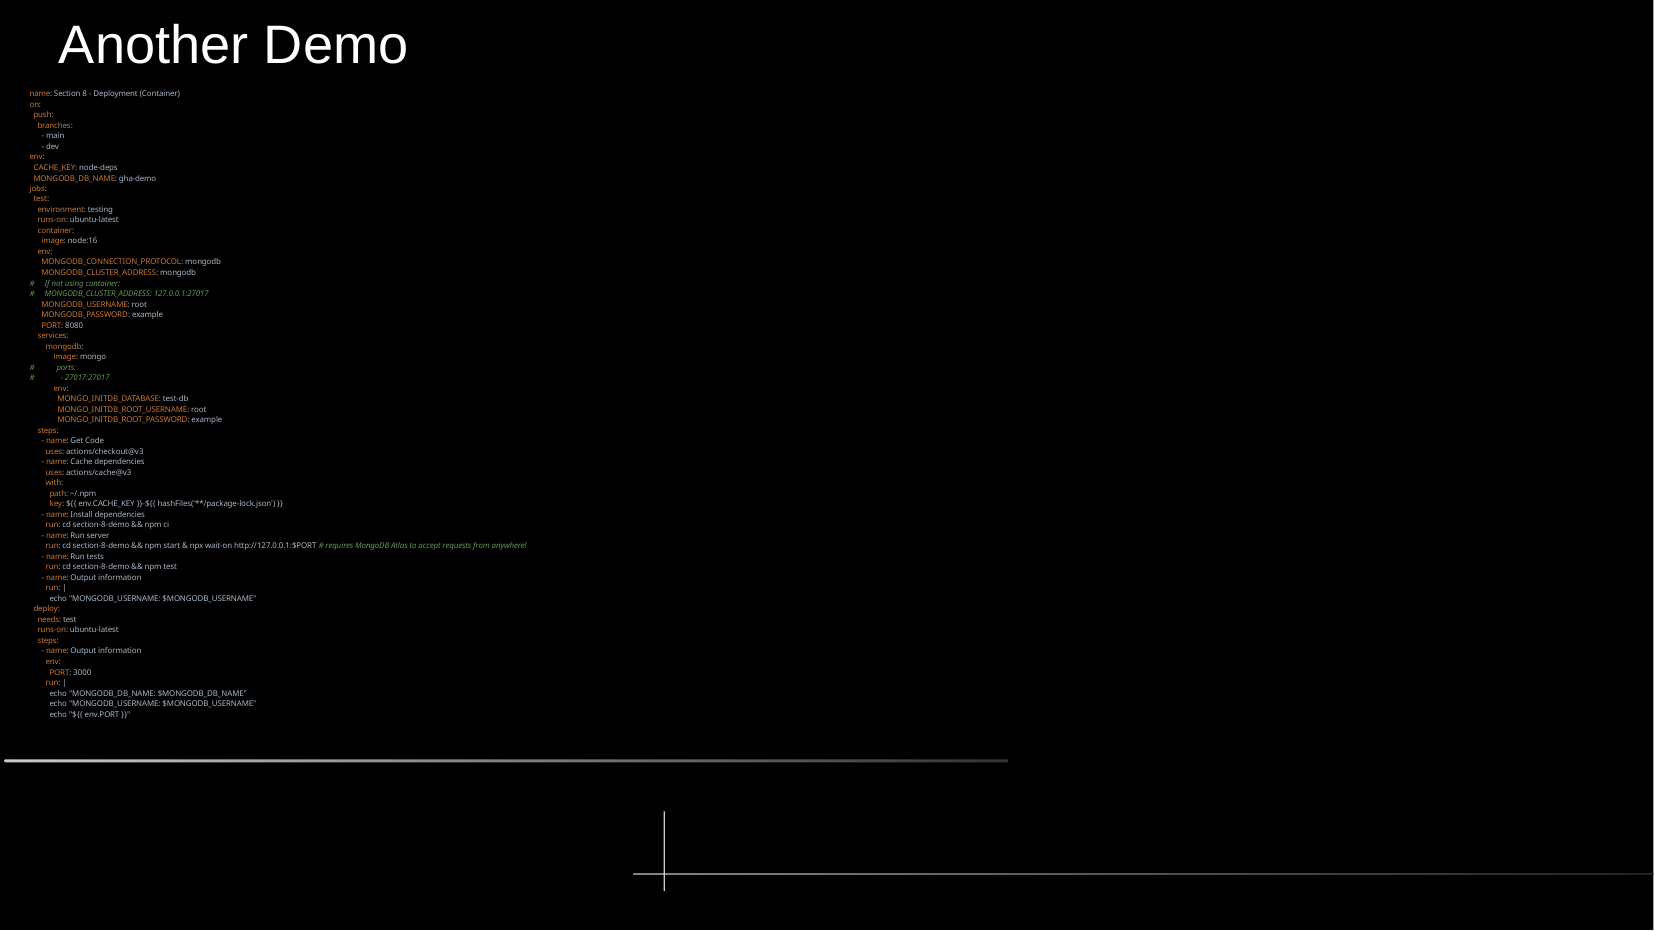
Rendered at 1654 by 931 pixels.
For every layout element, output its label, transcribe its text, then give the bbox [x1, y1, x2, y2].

title Another Demo [59, 0, 1536, 89]
list name: Section 8 - Deployment (Container) on: push: branches: - main - dev env: CACHE_KEY: node-deps MONGODB_DB_NAME: gha-demo jobs: test: environment: testing runs-on: ubuntu-latest container: image: node:16 env: MONGODB_CONNECTION_PROTOCOL: mongodb MONGODB_CLUSTER_ADDRESS: mongodb # If not using container: # MONGODB_CLUSTER_ADDRESS: 127.0.0.1:27017 MONGODB_USERNAME: root MONGODB_PASSWORD: example PORT: 8080 services: mongodb: image: mongo # ports: # - 27017:27017 env: MONGO_INITDB_DATABASE: test-db MONGO_INITDB_ROOT_USERNAME: root MONGO_INITDB_ROOT_PASSWORD: example steps: - name: Get Code uses: actions/checkout@v3 - name: Cache dependencies uses: actions/cache@v3 with: path: ~/.npm key: ${{ env.CACHE_KEY }}-${{ hashFiles('**/package-lock.json') }} - name: Install dependencies run: cd section-8-demo && npm ci - name: Run server run: cd section-8-demo && npm start & npx wait-on http://127.0.0.1:$PORT # requires MongoDB Atlas to accept requests from anywhere! - name: Run tests run: cd section-8-demo && npm test - name: Output information run: | echo "MONGODB_USERNAME: $MONGODB_USERNAME" deploy: needs: test runs-on: ubuntu-latest steps: - name: Output information env: PORT: 3000 run: | echo "MONGODB_DB_NAME: $MONGODB_DB_NAME" echo "MONGODB_USERNAME: $MONGODB_USERNAME" echo "${{ env.PORT }}" [29, 88, 1506, 739]
